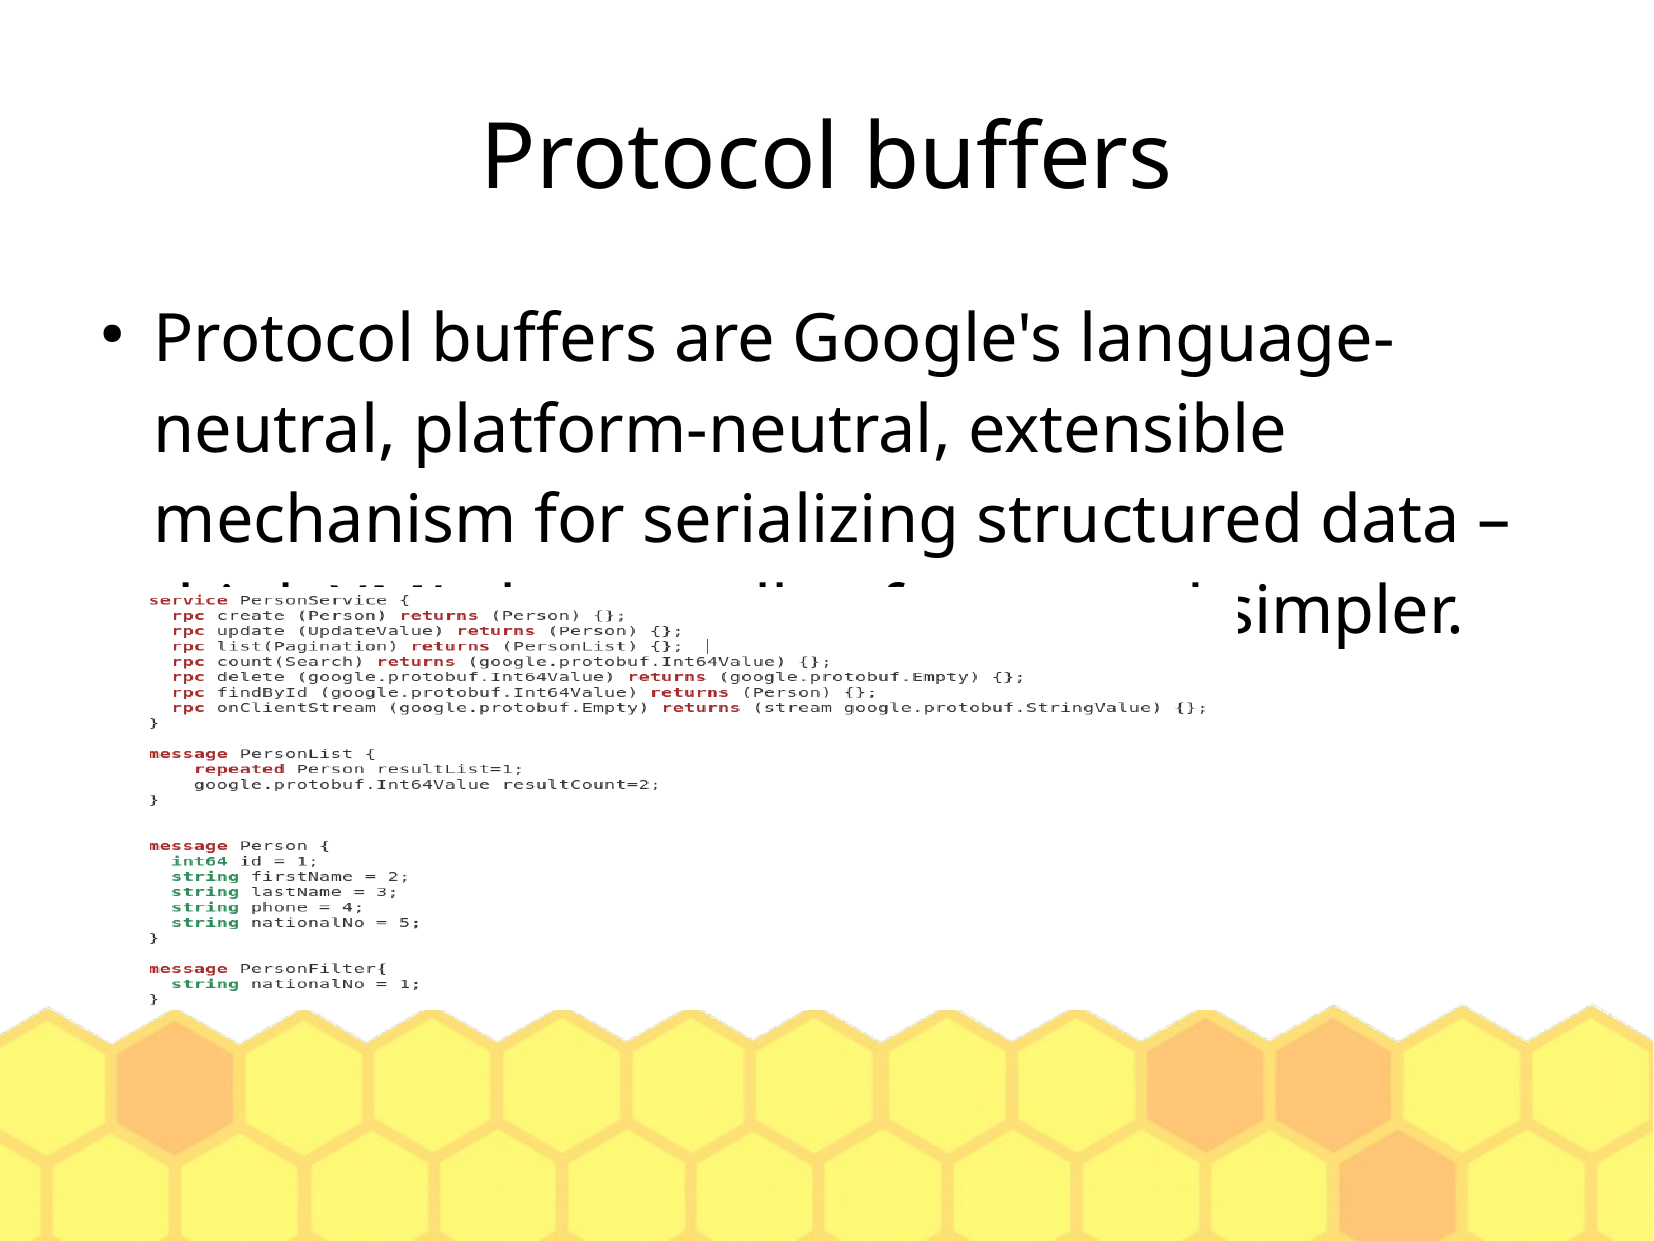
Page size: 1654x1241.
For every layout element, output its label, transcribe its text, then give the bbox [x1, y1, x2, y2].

title Protocol buffers [82, 49, 1571, 257]
list Protocol buffers are Google's language-neutral, platform-neutral, extensible mechanism for serializing structured data – think XML, but smaller, faster, and simpler. [82, 290, 1571, 1010]
picture [0, 587, 1654, 1241]
